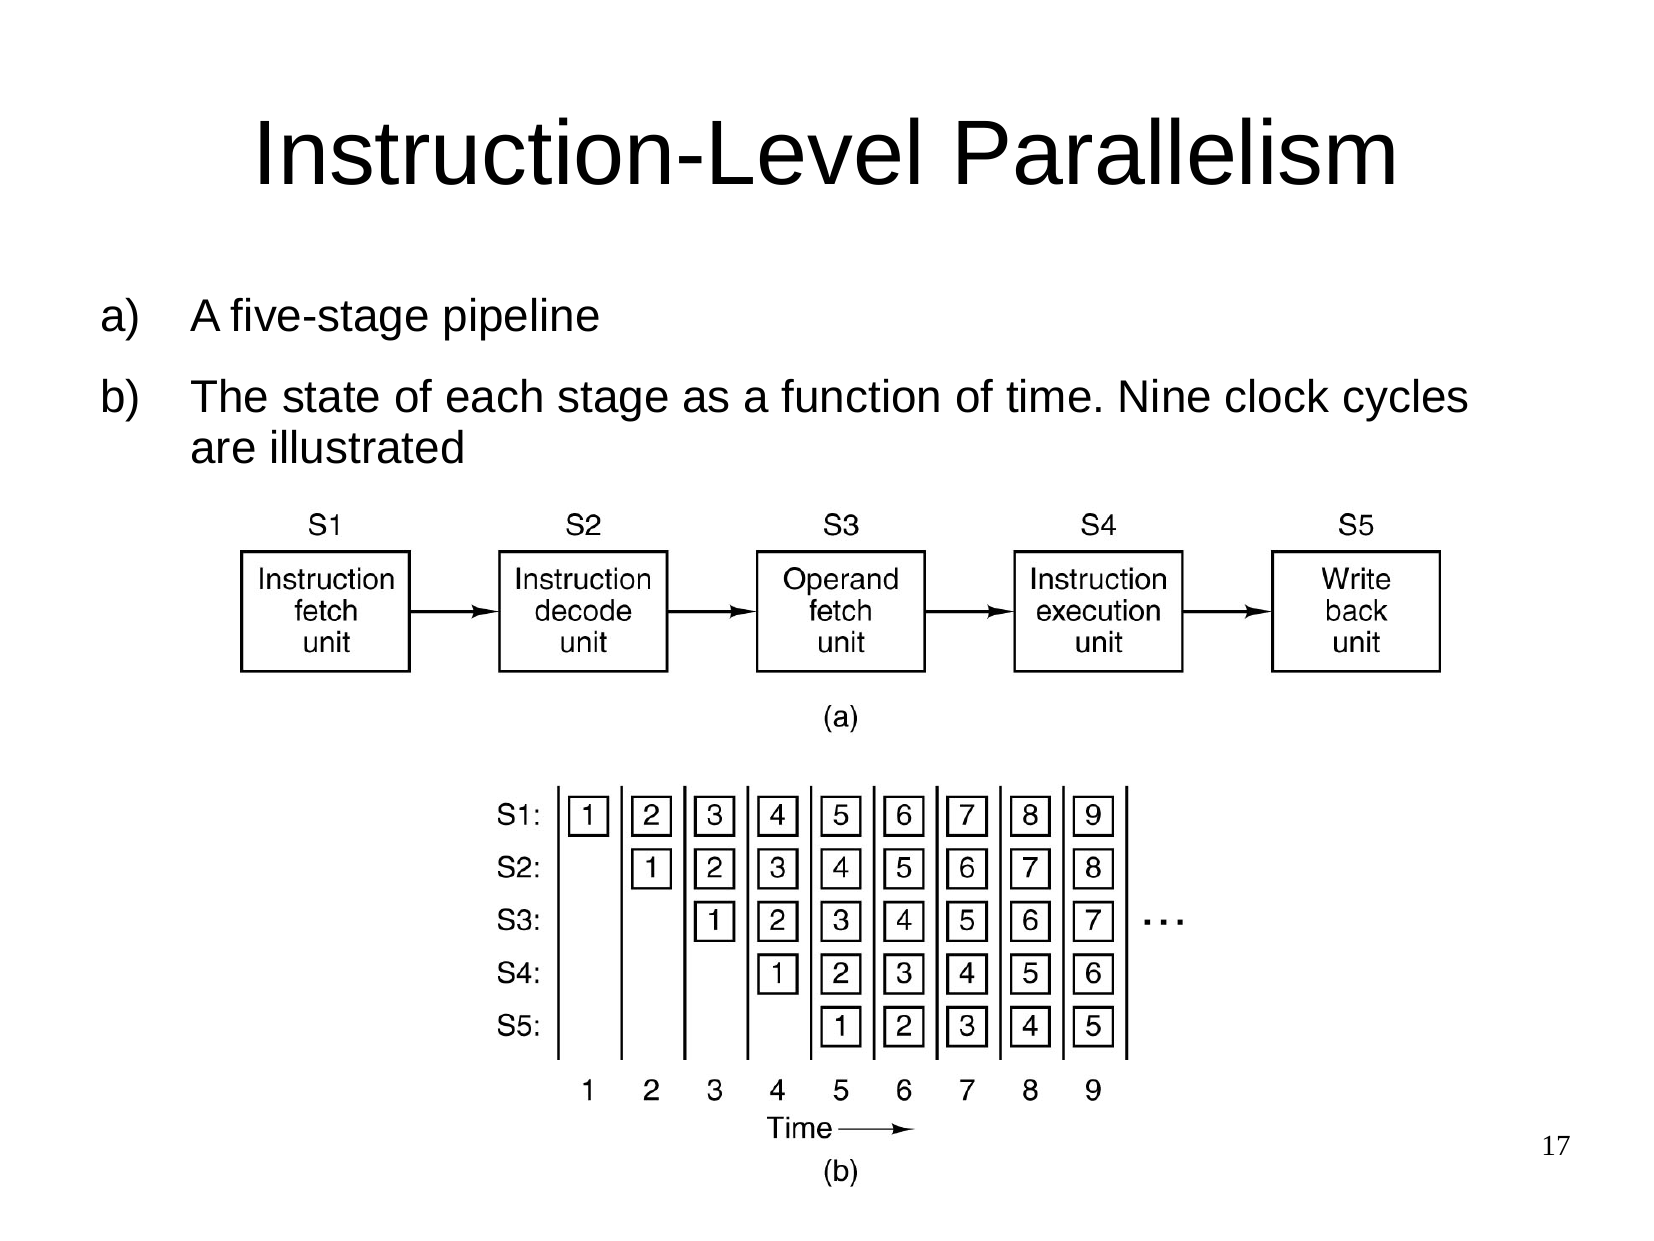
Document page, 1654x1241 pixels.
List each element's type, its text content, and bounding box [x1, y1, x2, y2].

picture [240, 507, 1441, 1187]
list A five-stage pipeline The state of each stage as a function of time. Nine clock cycles are illustrated [82, 290, 1538, 1010]
title Instruction-Level Parallelism [82, 49, 1571, 257]
